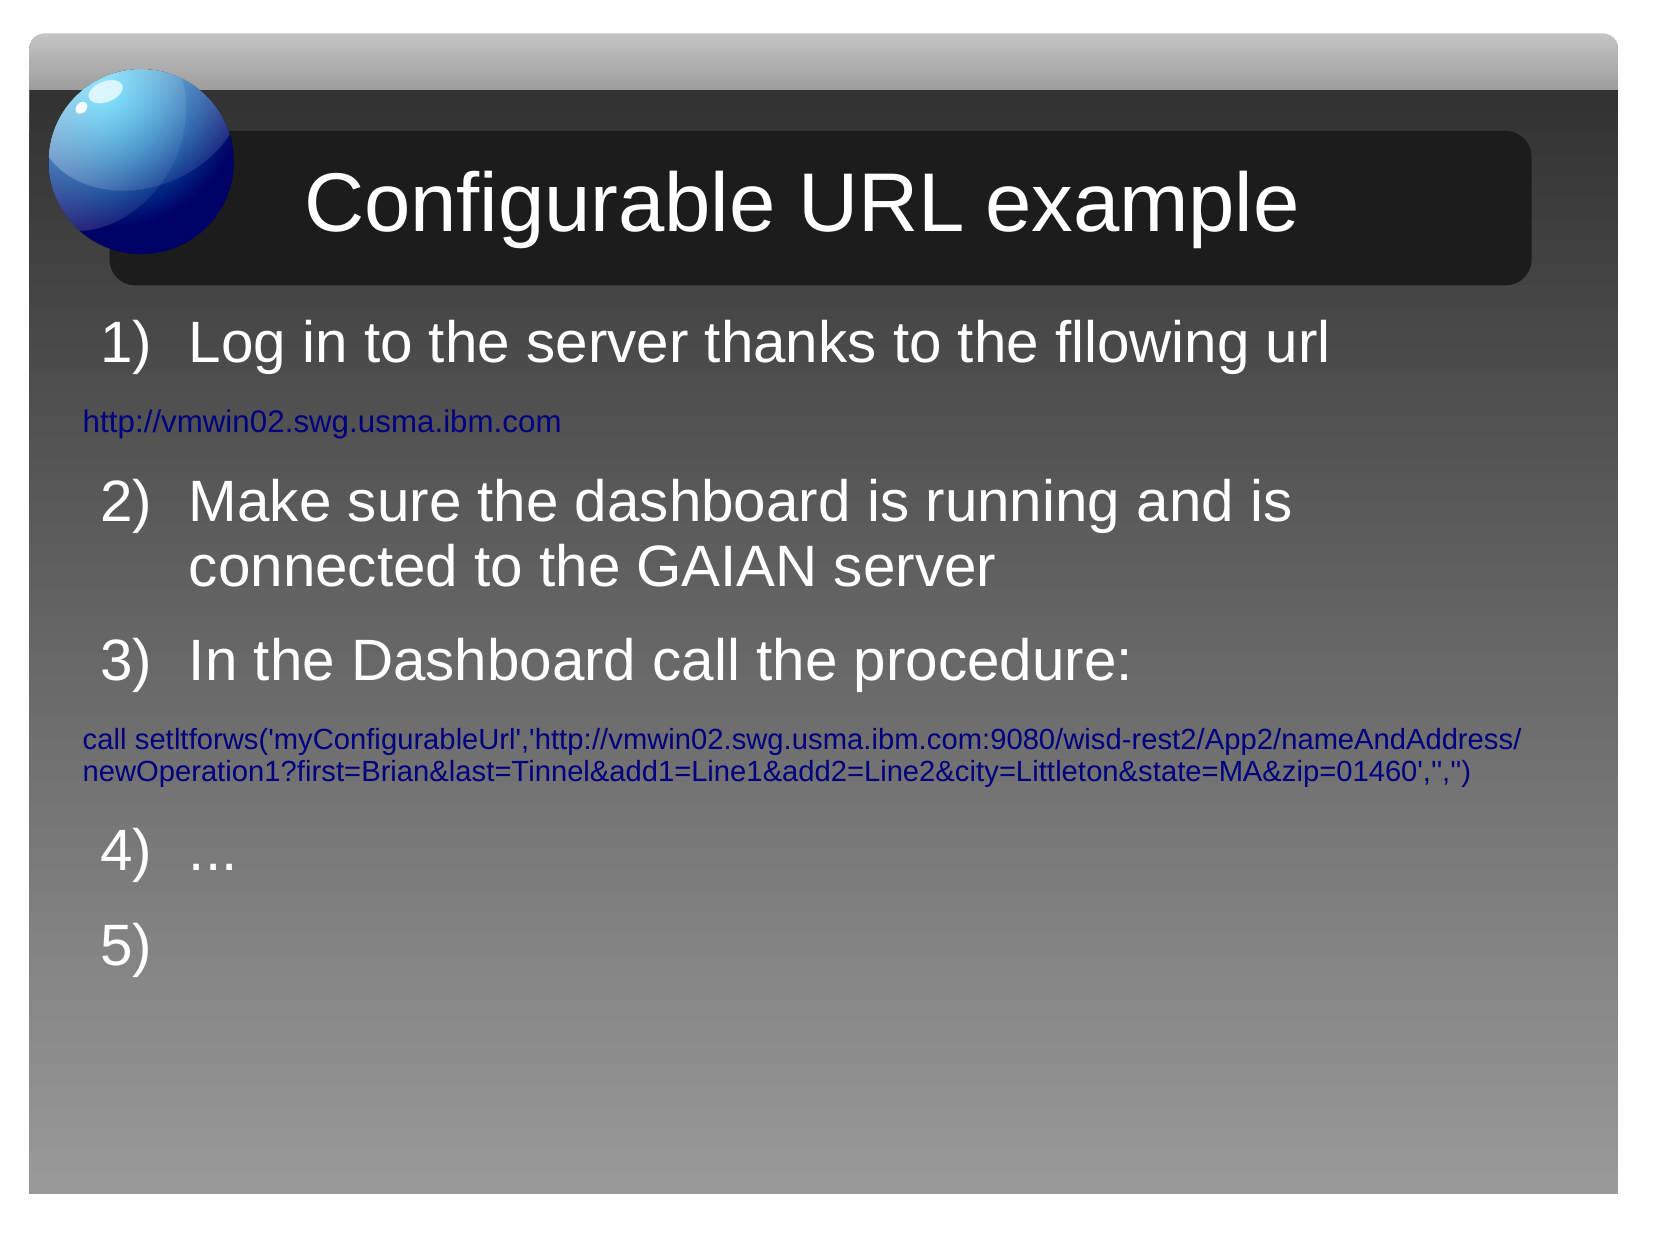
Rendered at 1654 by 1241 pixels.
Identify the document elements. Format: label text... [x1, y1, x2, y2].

title Configurable URL example [82, 137, 1571, 267]
picture [29, 57, 253, 266]
list Log in to the server thanks to the fllowing url http://vmwin02.swg.usma.ibm.com Make sure the dashboard is running and is connected to the GAIAN server In the Dashboard call the procedure: call setltforws('myConfigurableUrl','http://vmwin02.swg.usma.ibm.com:9080/wisd-rest2/App2/nameAndAddress/newOperation1?first=Brian&last=Tinnel&add1=Line1&add2=Line2&city=Littleton&state=MA&zip=01460','','') ... [82, 309, 1571, 1114]
